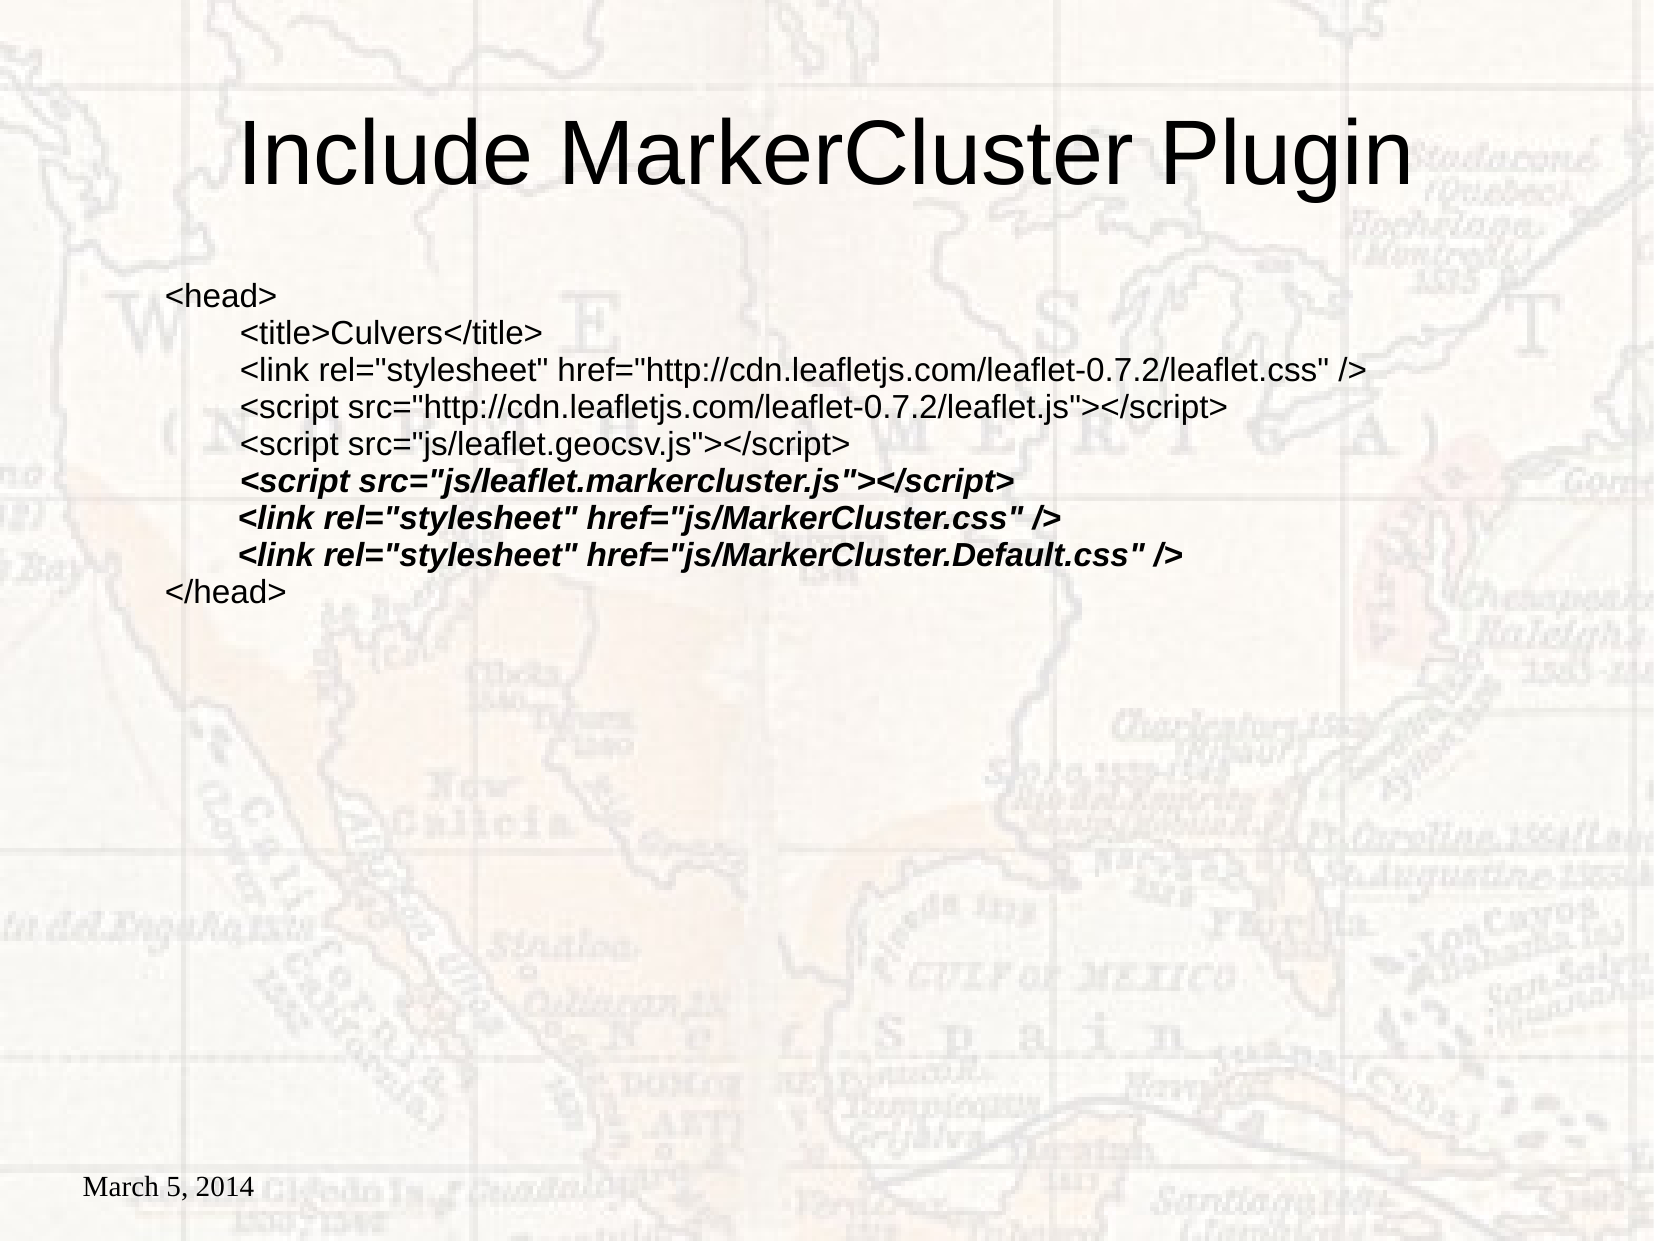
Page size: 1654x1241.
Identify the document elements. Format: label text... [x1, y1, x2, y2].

text_box <head> <title>Culvers</title> <link rel="stylesheet" href="http://cdn.leafletjs.com/leaflet-0.7.2/leaflet.css" /> <script src="http://cdn.leafletjs.com/leaflet-0.7.2/leaflet.js"></script> <script src="js/leaflet.geocsv.js"></script> <script src="js/leaflet.markercluster.js"></script> <link rel="stylesheet" href="js/MarkerCluster.css" /> <link rel="stylesheet" href="js/MarkerCluster.Default.css" /> </head> [75, 270, 1606, 619]
picture [0, 0, 1654, 1241]
title Include MarkerCluster Plugin [82, 49, 1571, 257]
